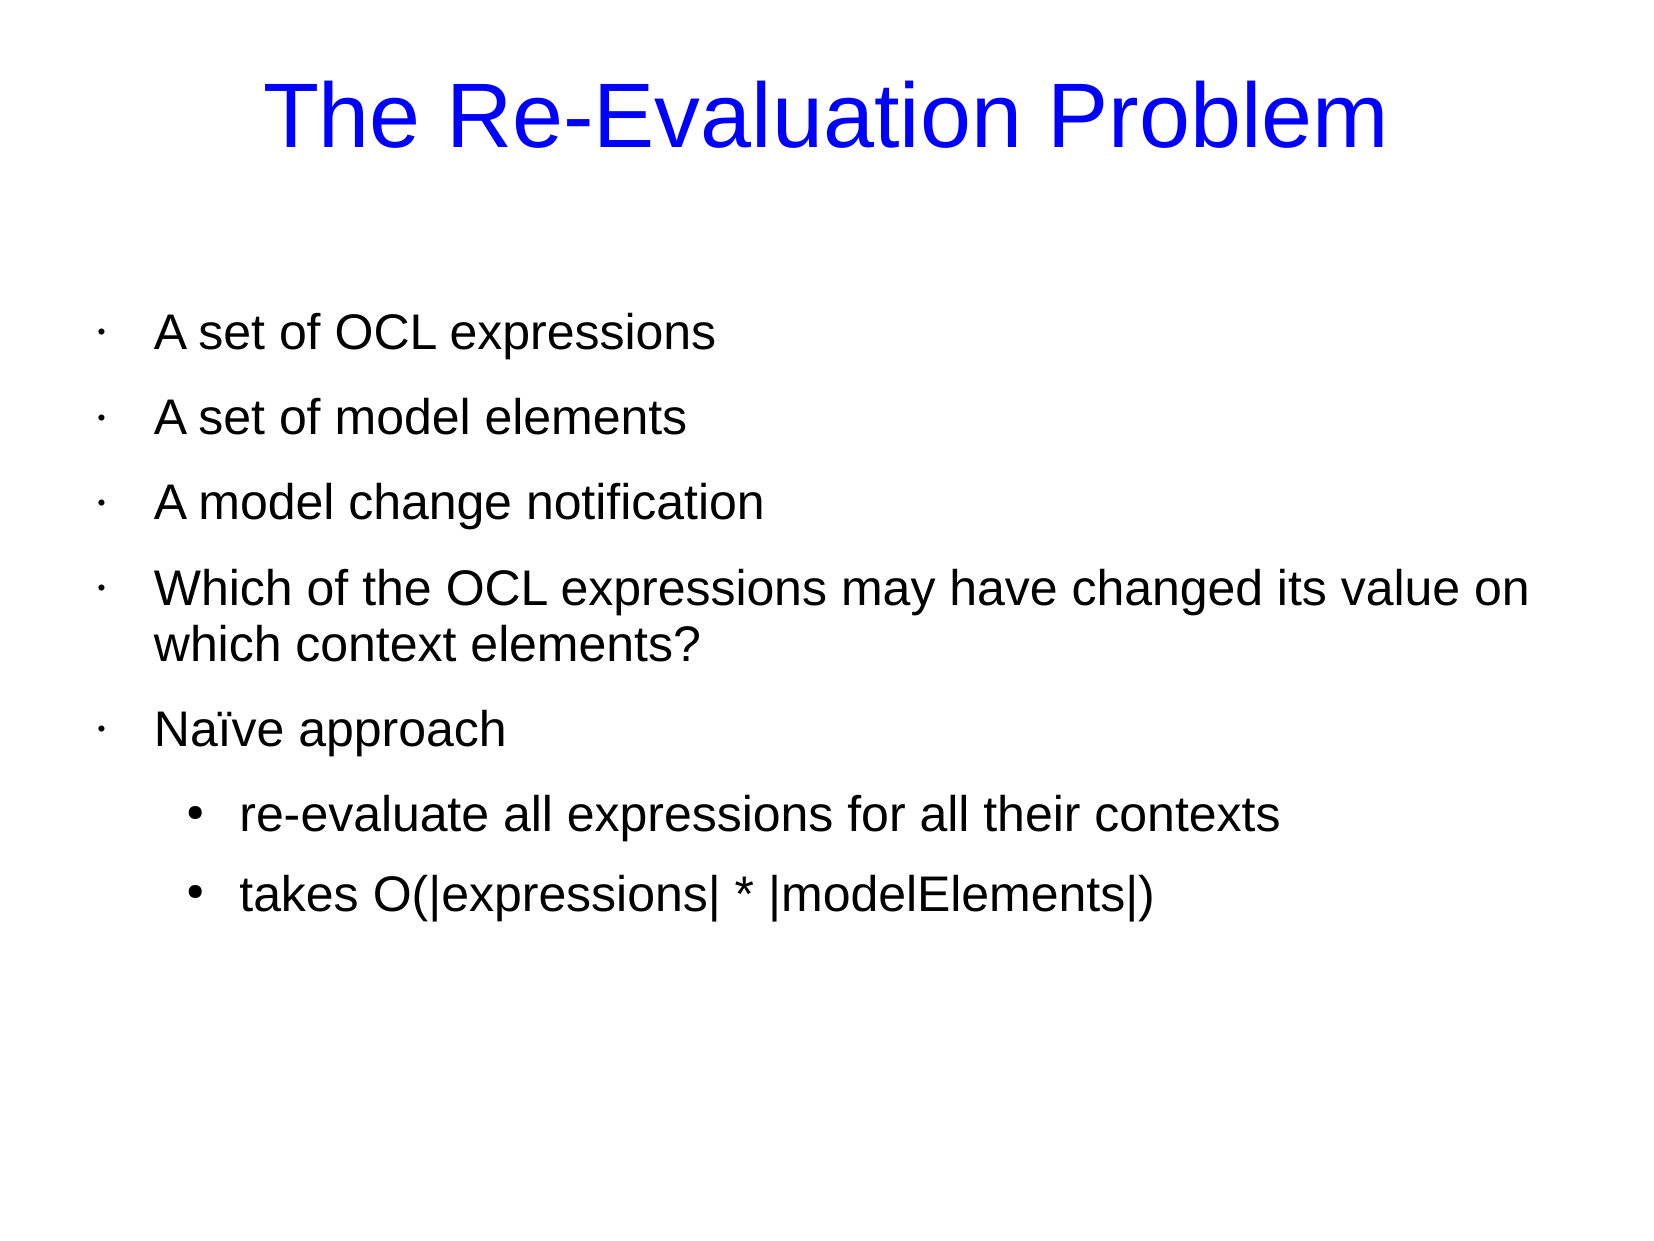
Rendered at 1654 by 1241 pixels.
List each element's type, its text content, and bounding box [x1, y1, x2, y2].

title The Re-Evaluation Problem [82, 49, 1571, 257]
list A set of OCL expressions A set of model elements A model change notification Which of the OCL expressions may have changed its value on which context elements? Naïve approach re-evaluate all expressions for all their contexts takes O(|expressions| * |modelElements|) [82, 289, 1571, 1108]
